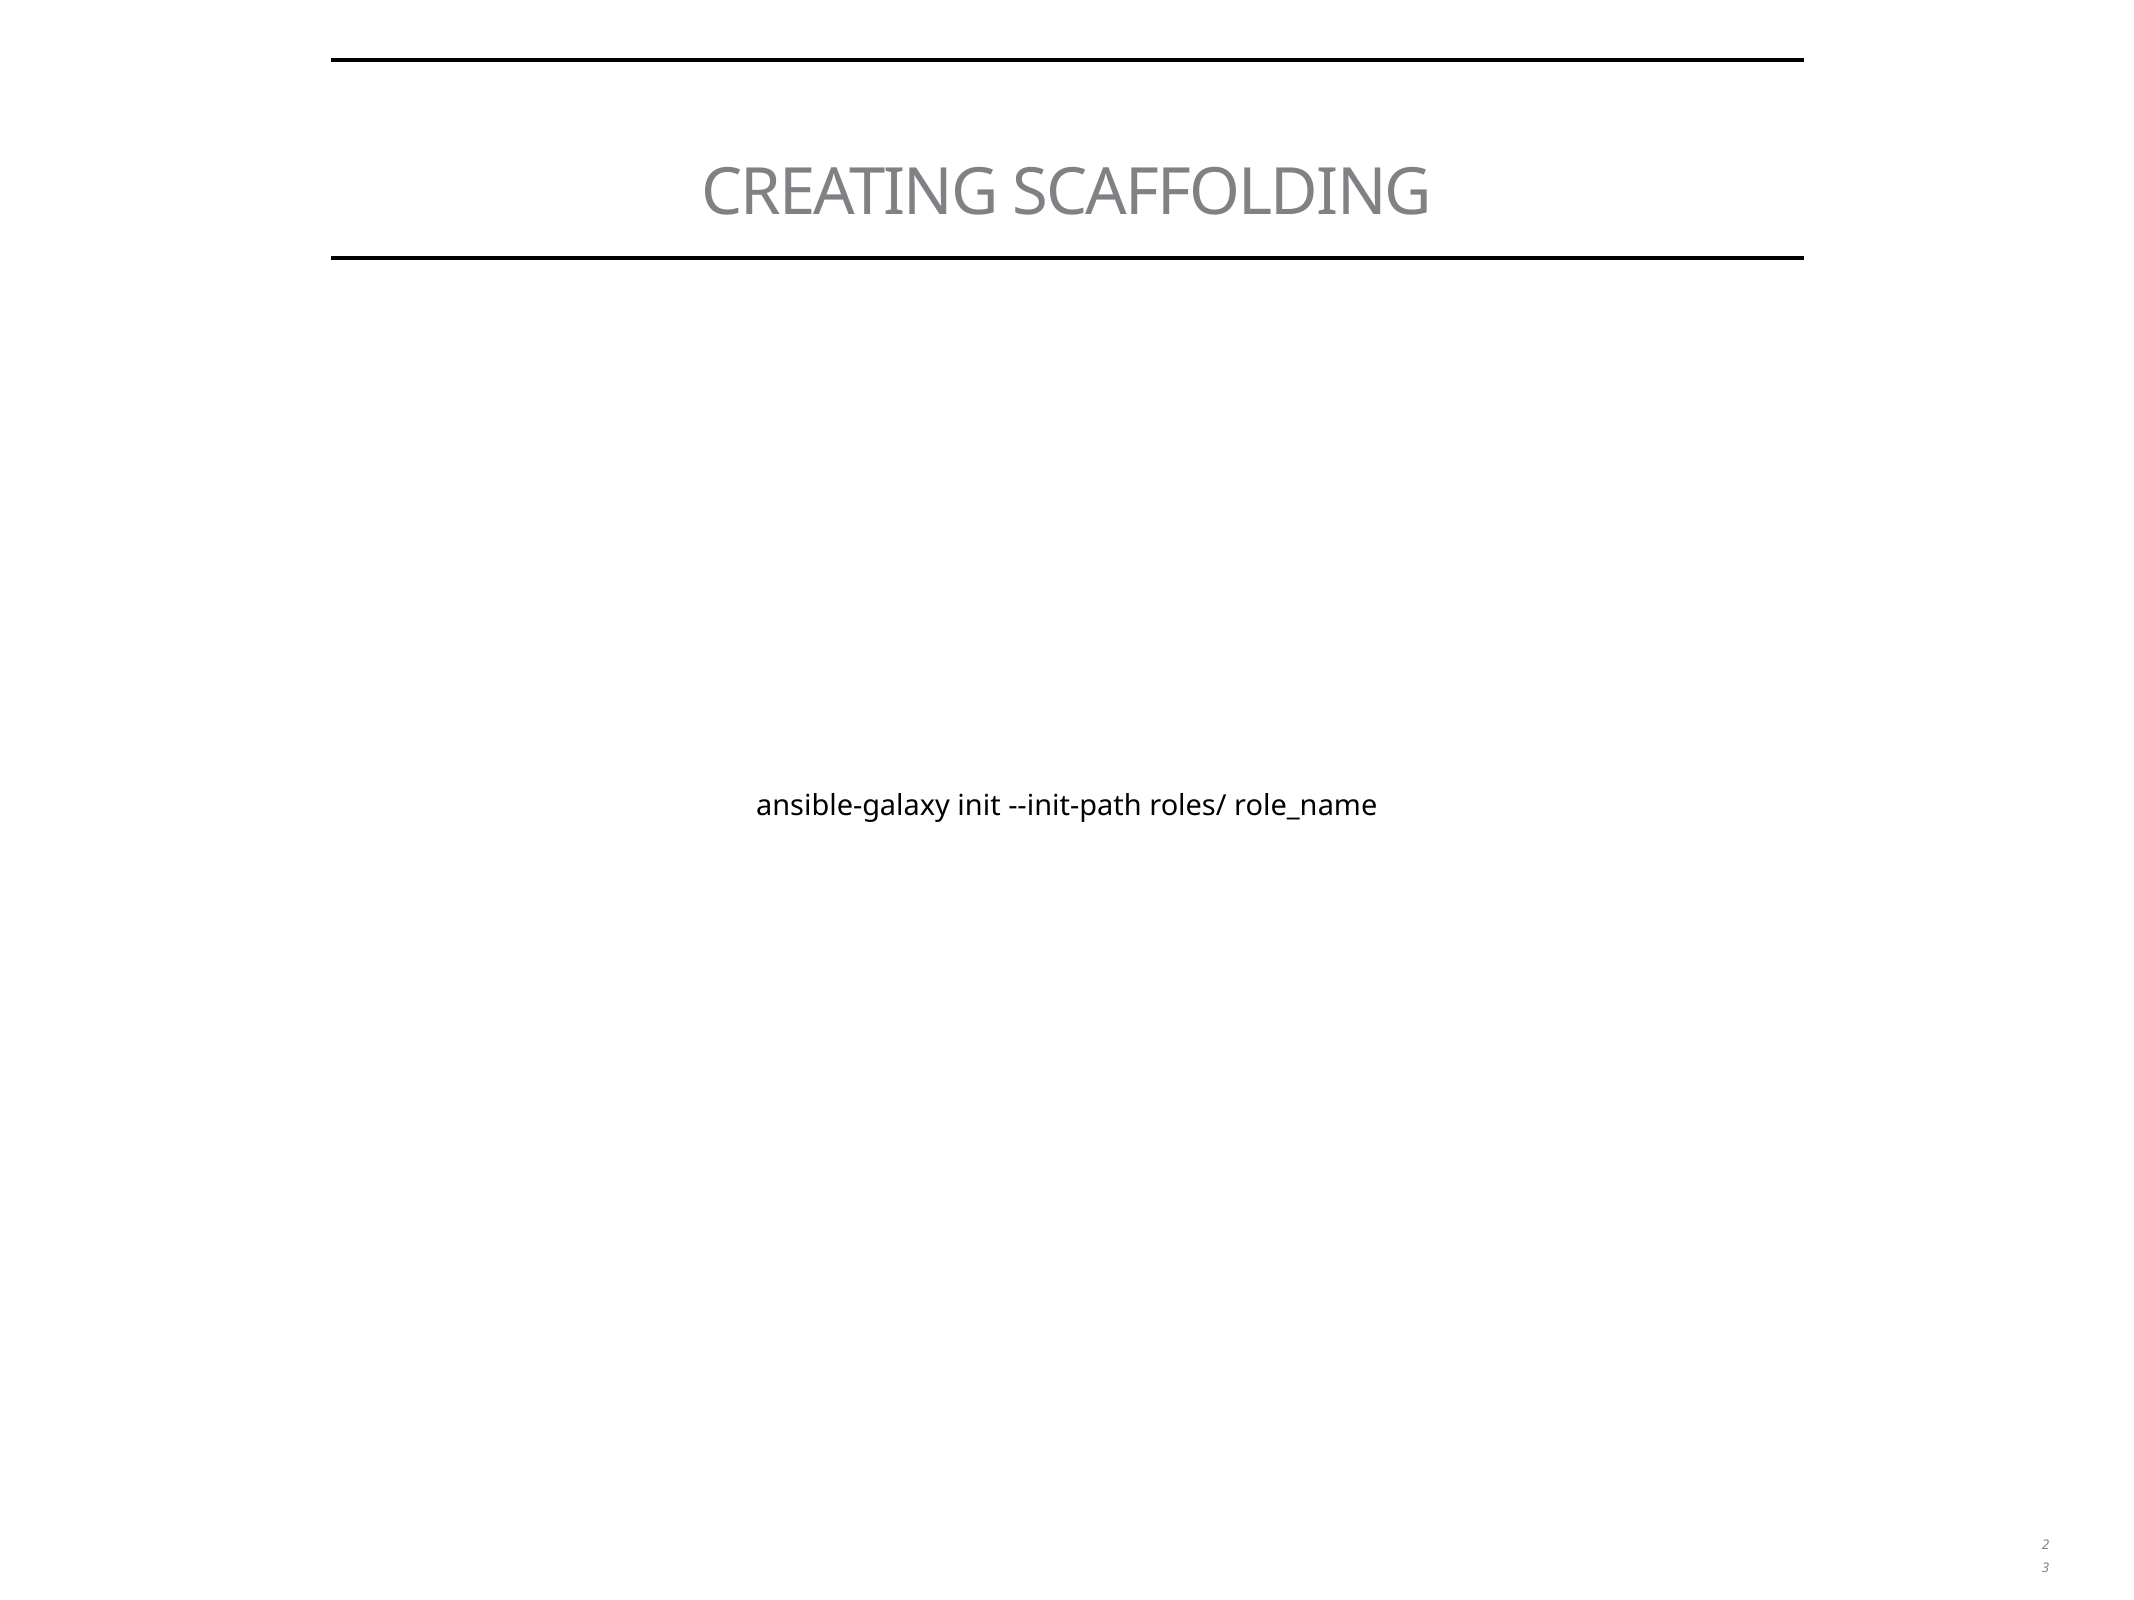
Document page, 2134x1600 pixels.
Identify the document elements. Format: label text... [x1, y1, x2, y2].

title CREATING SCAFFOLDING [79, 110, 2055, 230]
text_box ansible-galaxy init --init-path roles/ role_name [756, 771, 1379, 826]
slide_number <number> [2026, 1518, 2071, 1567]
